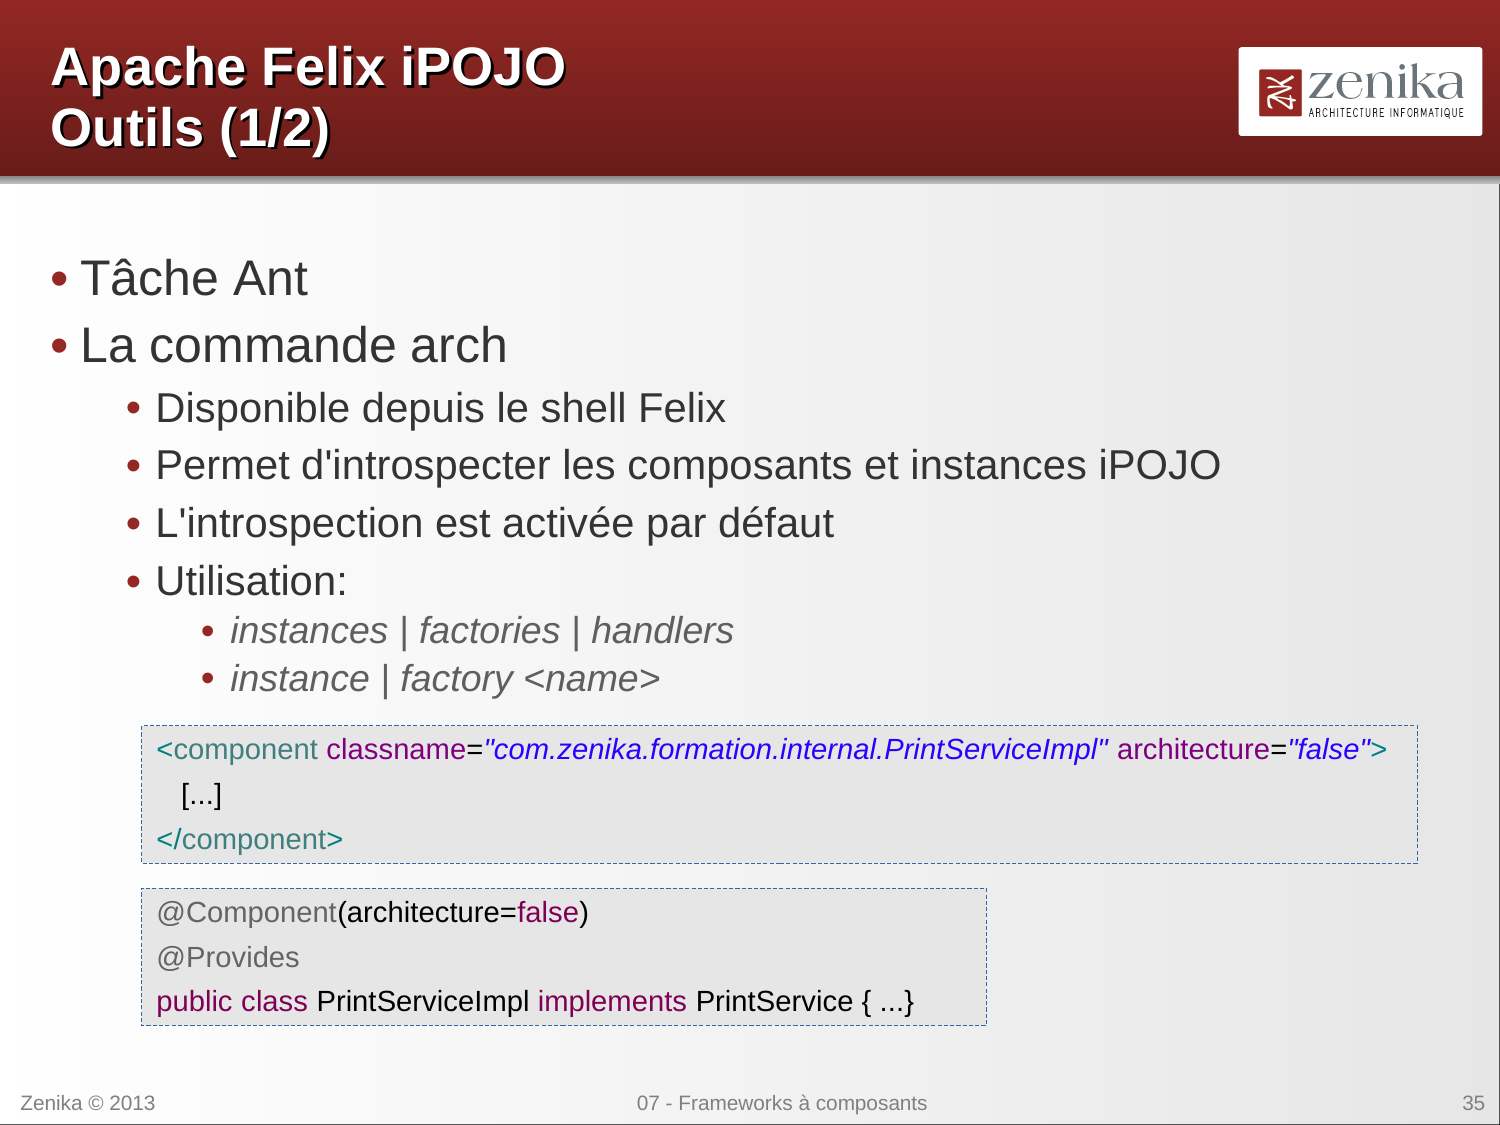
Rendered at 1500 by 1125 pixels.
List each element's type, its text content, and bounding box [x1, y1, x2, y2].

list @Component(architecture=false) @Provides public class PrintServiceImpl implements PrintService { ...} [141, 888, 987, 1026]
list Tâche Ant La commande arch Disponible depuis le shell Felix Permet d'introspecter les composants et instances iPOJO L'introspection est activée par défaut Utilisation: instances | factories | handlers instance | factory <name> [50, 249, 1435, 1064]
title Apache Felix iPOJO Outils (1/2) [50, 15, 1206, 180]
picture [1257, 58, 1464, 125]
list <component classname="com.zenika.formation.internal.PrintServiceImpl" architecture="false"> [...] </component> [141, 725, 1418, 864]
